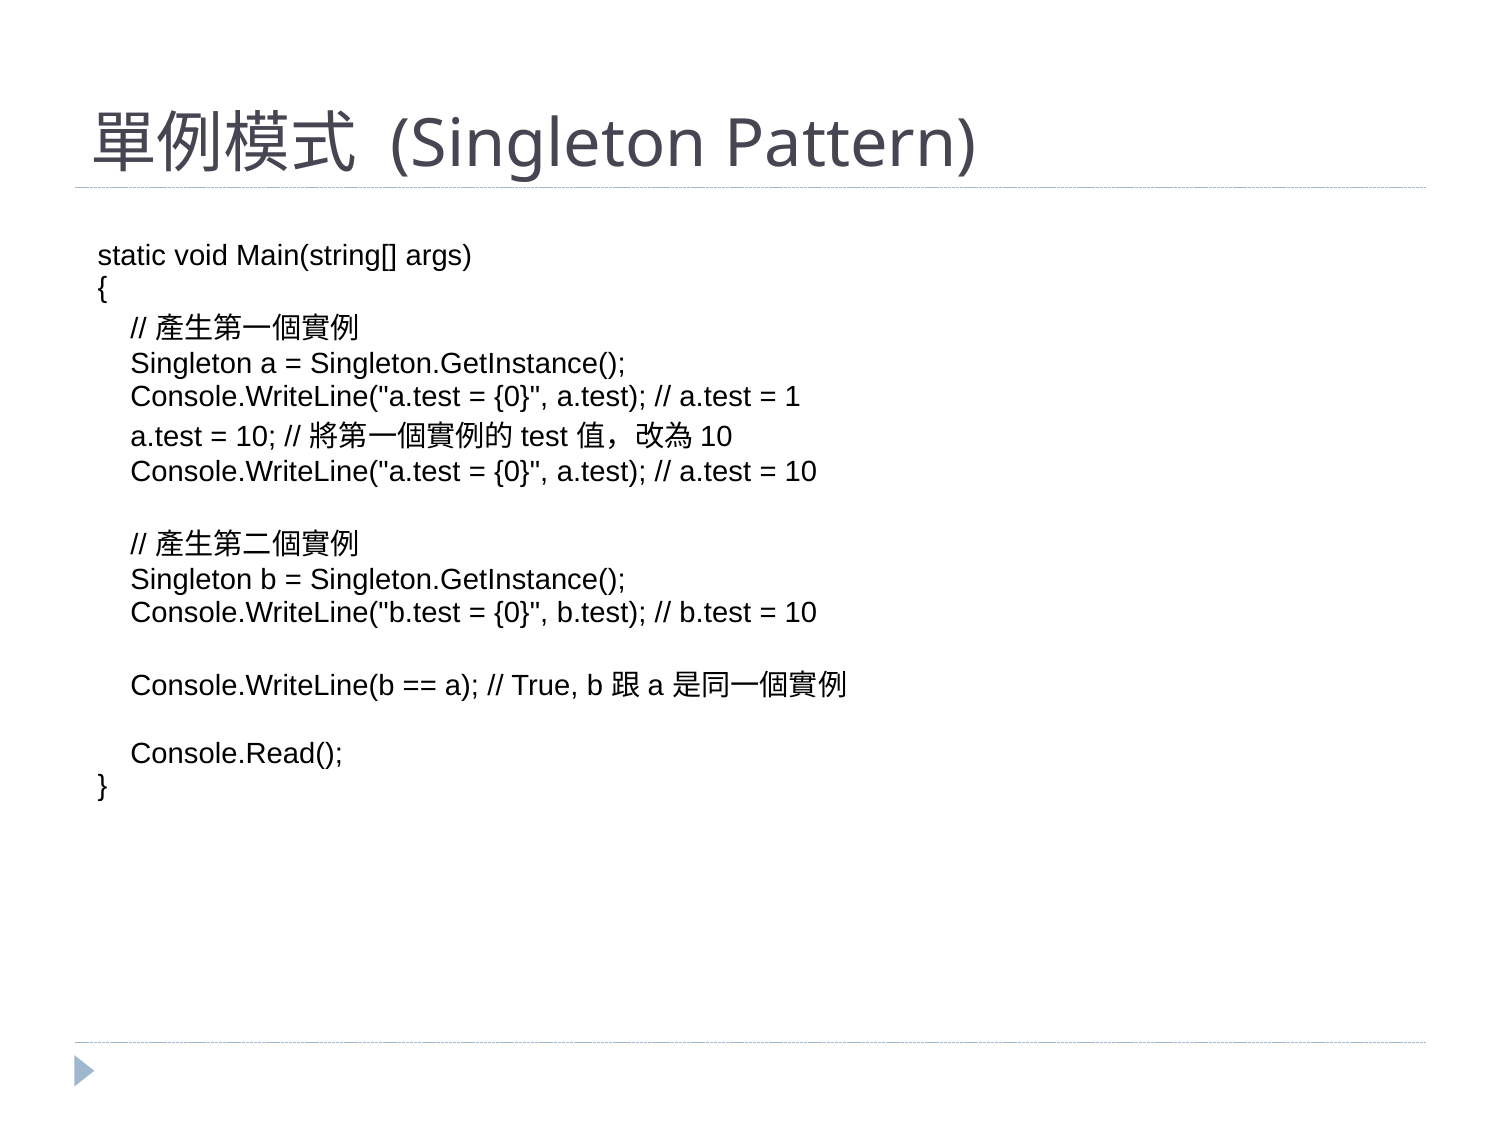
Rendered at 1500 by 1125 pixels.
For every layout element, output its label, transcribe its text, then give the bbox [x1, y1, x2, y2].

text_box static void Main(string[] args) { // 產生第一個實例 Singleton a = Singleton.GetInstance(); Console.WriteLine("a.test = {0}", a.test); // a.test = 1 a.test = 10; // 將第一個實例的 test 值，改為 10 Console.WriteLine("a.test = {0}", a.test); // a.test = 10 // 產生第二個實例 Singleton b = Singleton.GetInstance(); Console.WriteLine("b.test = {0}", b.test); // b.test = 10 Console.WriteLine(b == a); // True, b 跟 a 是同一個實例 Console.Read(); } [82, 231, 898, 918]
title 單例模式 (Singleton Pattern) [75, 25, 1426, 188]
